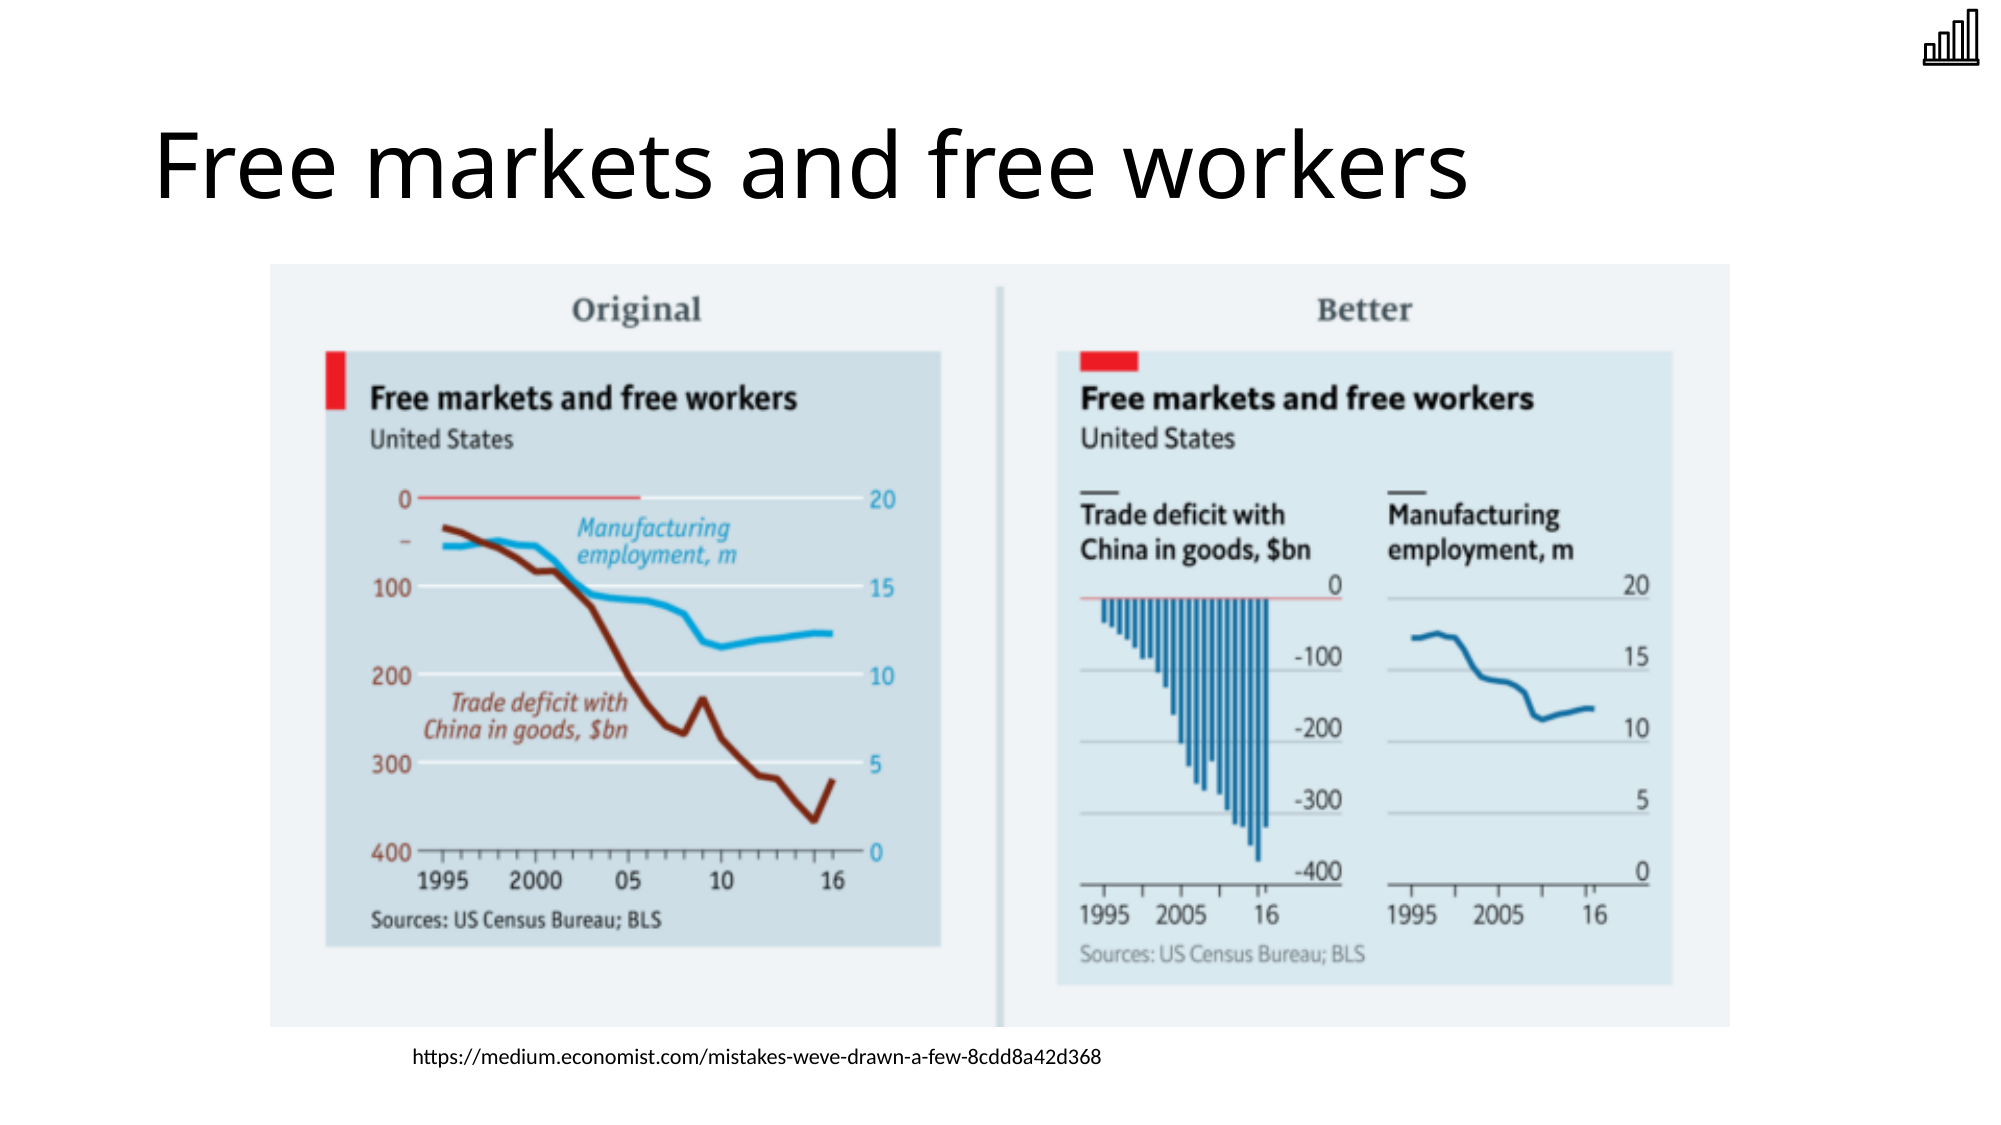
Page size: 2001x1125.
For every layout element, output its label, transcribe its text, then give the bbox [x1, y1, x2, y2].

picture [1868, 0, 2000, 105]
text_box https://medium.economist.com/mistakes-weve-drawn-a-few-8cdd8a42d368 [392, 1022, 1730, 1090]
title Free markets and free workers [137, 59, 1863, 278]
picture [270, 264, 1730, 1028]
